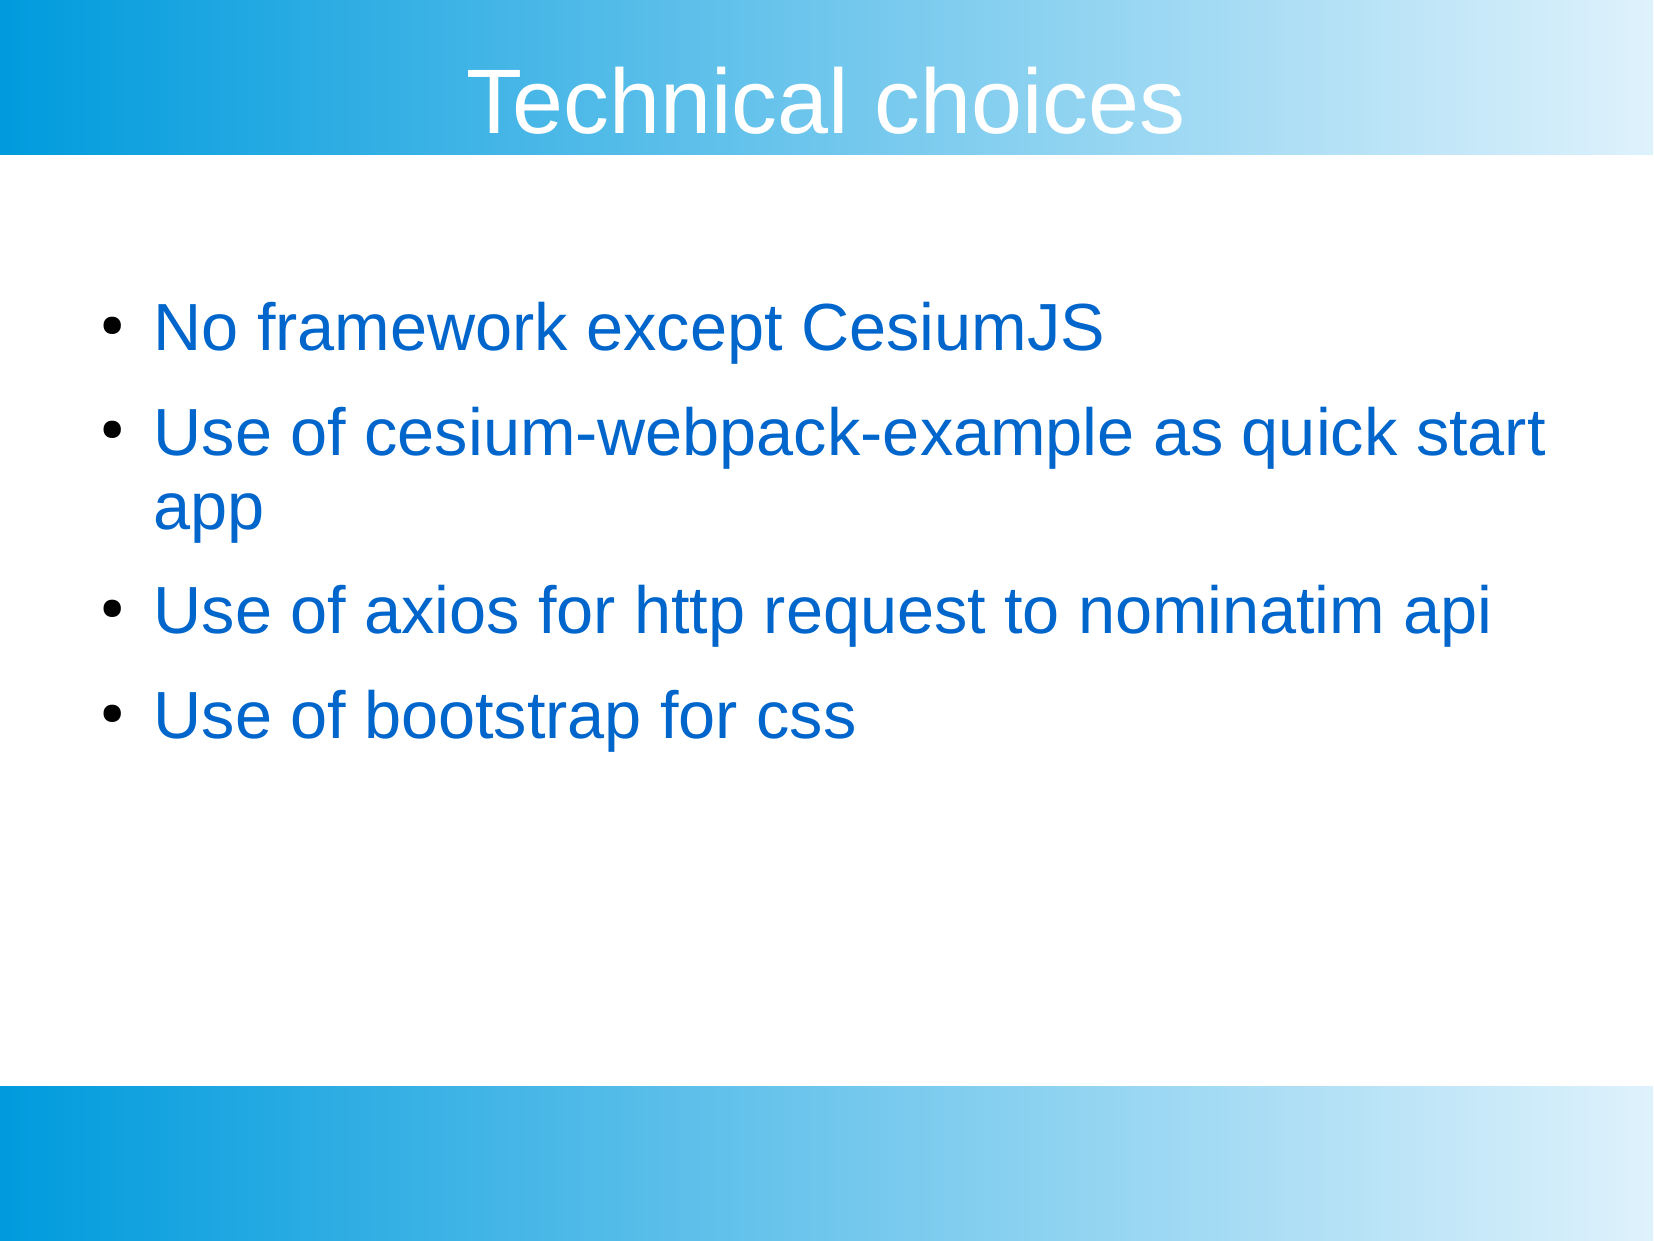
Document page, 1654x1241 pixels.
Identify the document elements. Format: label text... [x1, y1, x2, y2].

list No framework except CesiumJS Use of cesium-webpack-example as quick start app Use of axios for http request to nominatim api Use of bootstrap for css [82, 290, 1571, 1010]
title Technical choices [82, 49, 1571, 155]
